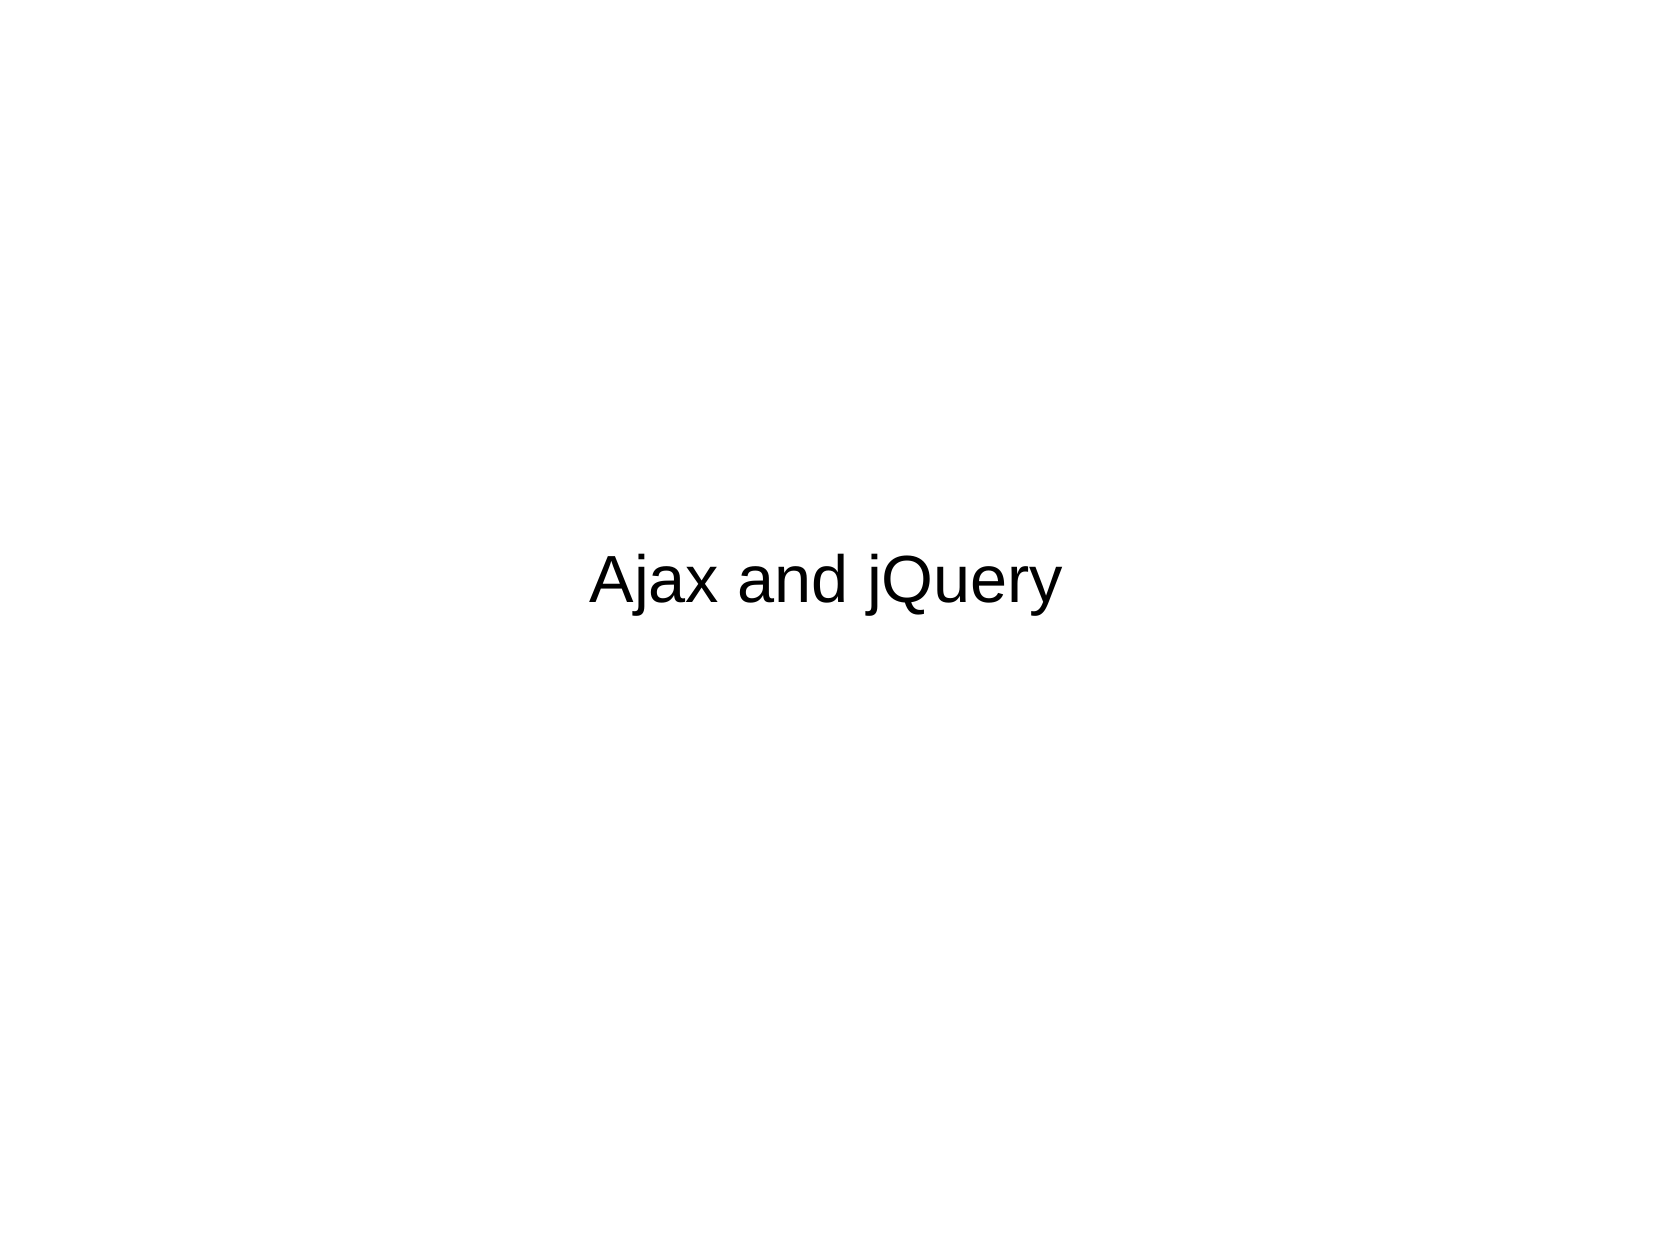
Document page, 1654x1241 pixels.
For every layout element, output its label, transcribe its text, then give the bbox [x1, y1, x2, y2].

subtitle Ajax and jQuery [82, 49, 1571, 1109]
